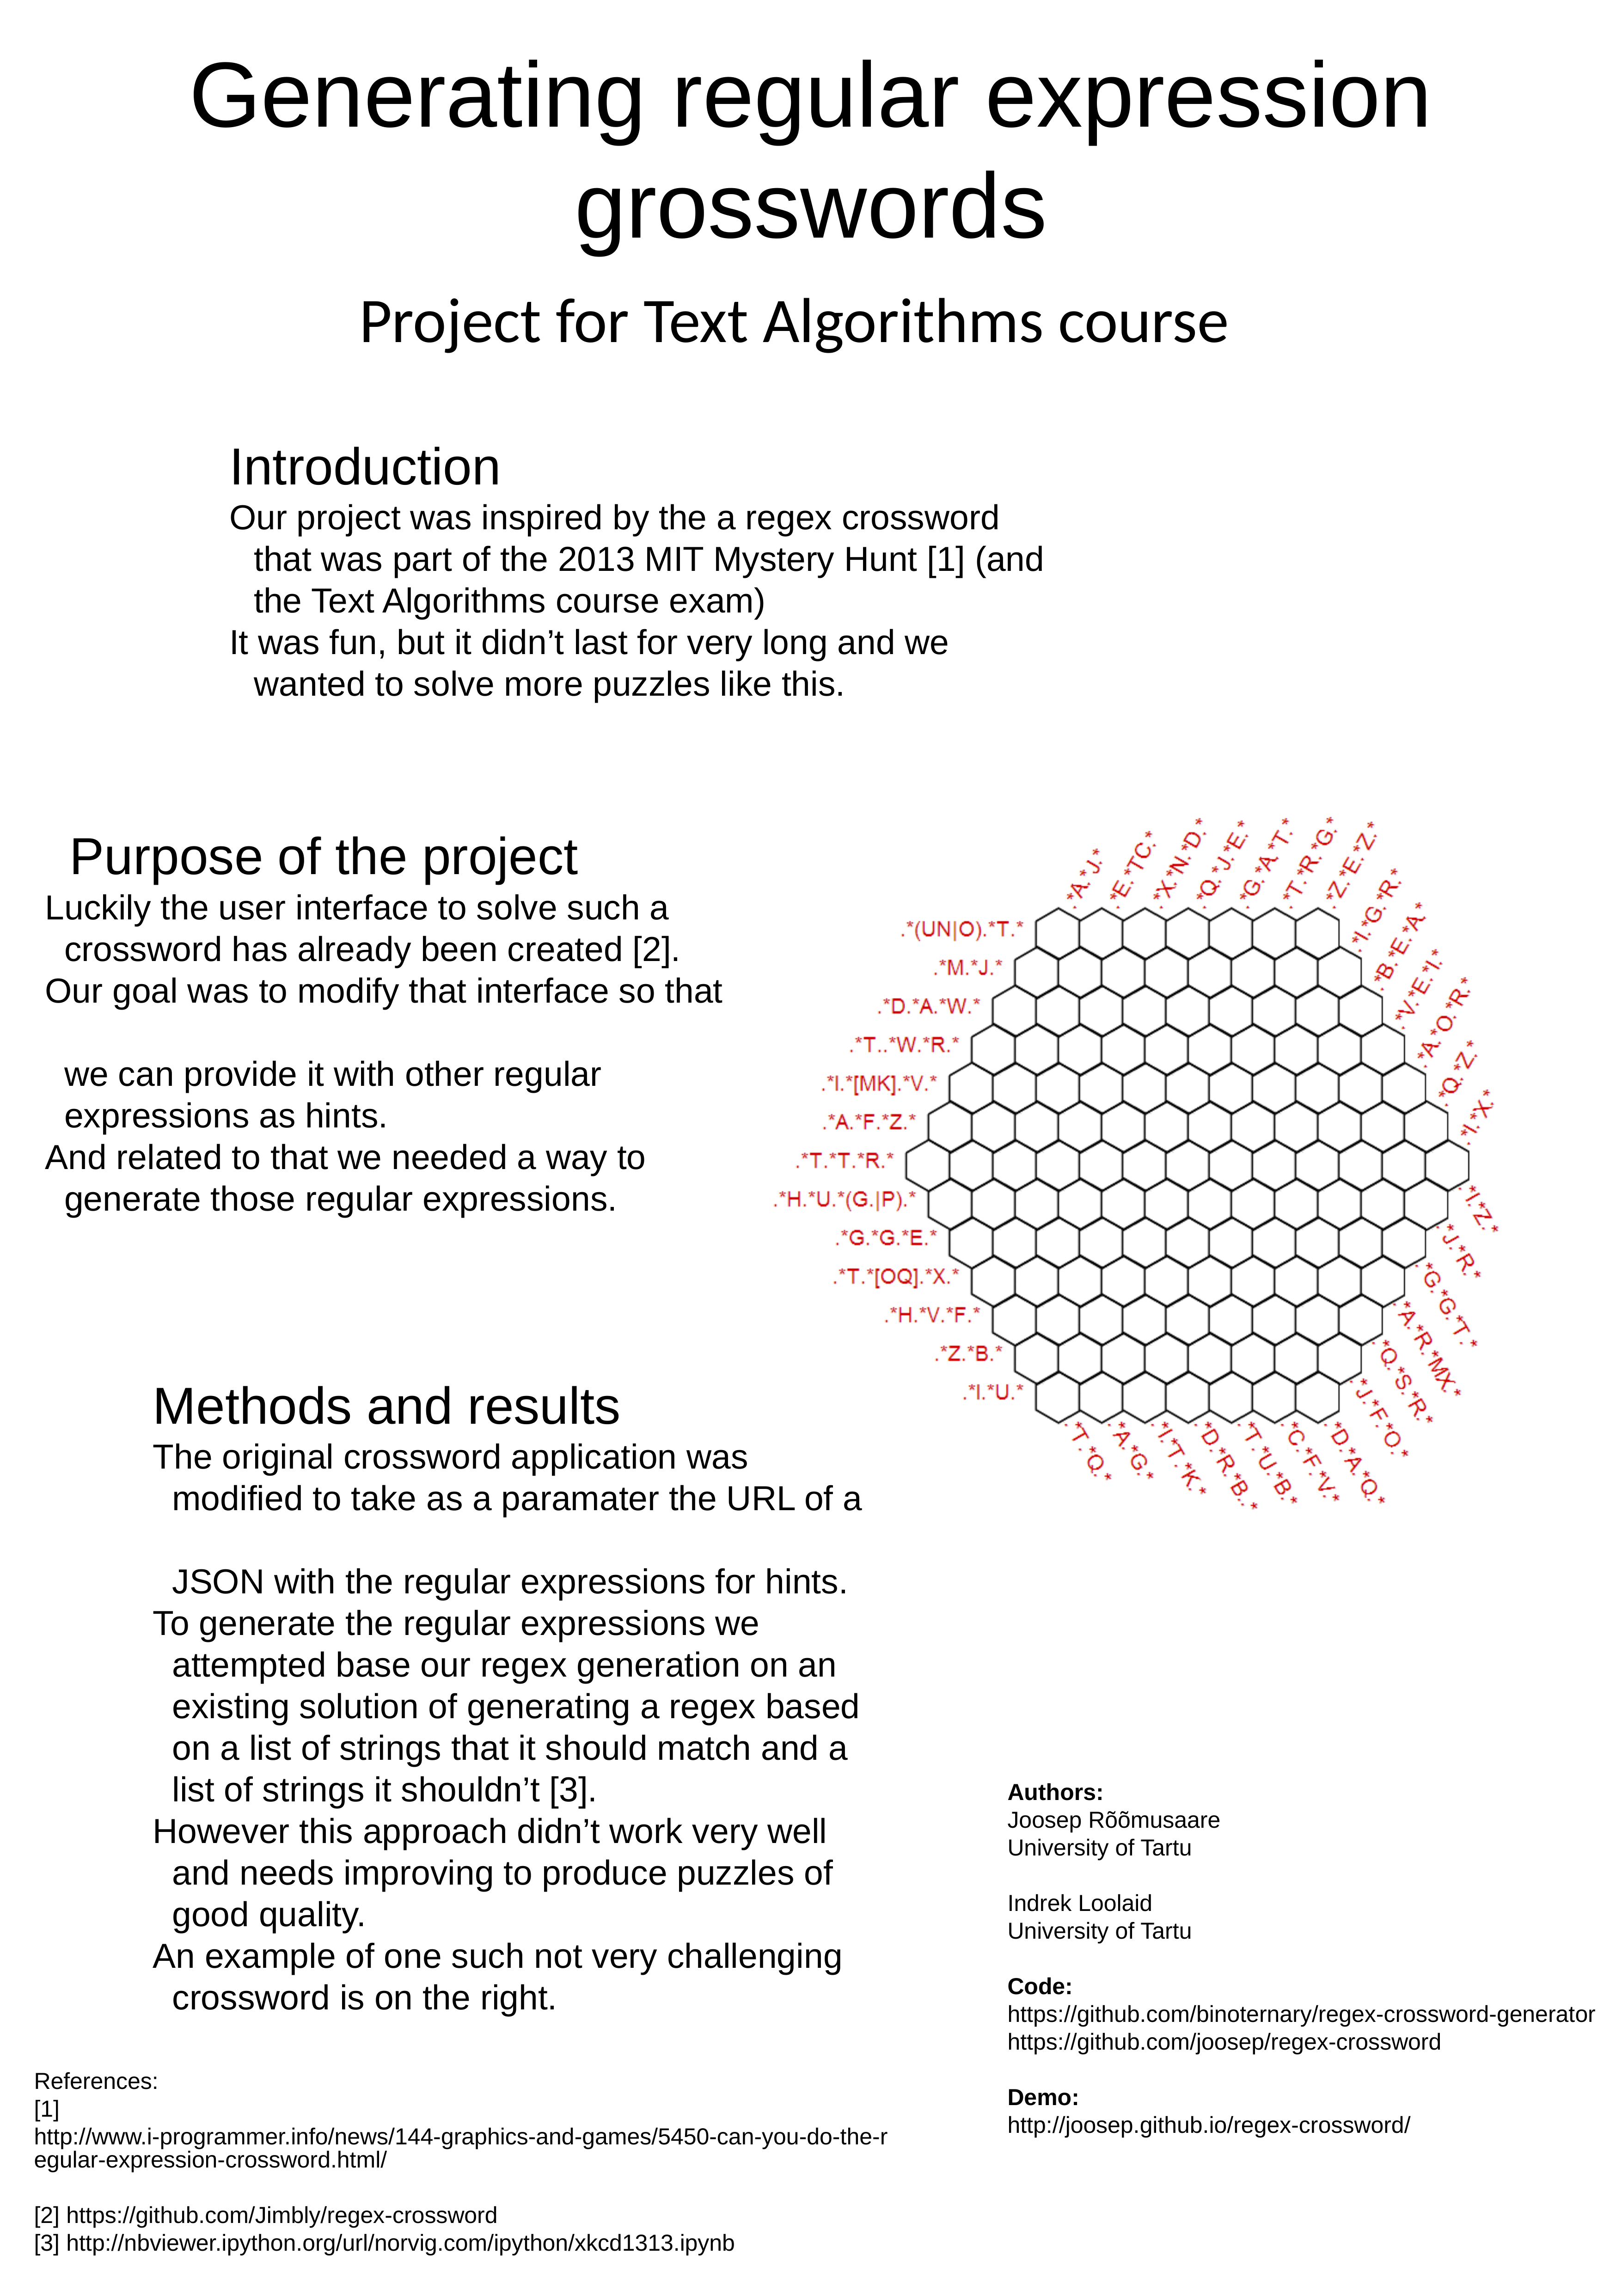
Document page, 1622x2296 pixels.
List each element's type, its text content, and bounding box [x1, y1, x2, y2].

text_box Project for Text Algorithms course [352, 275, 1281, 359]
picture [764, 804, 1550, 1520]
title References: [1] http://www.i-programmer.info/news/144-graphics-and-games/5450-can-you-do-the-regular-expression-crossword.html/ [2] https://github.com/Jimbly/regex-crossword [3] http://nbviewer.ipython.org/url/norvig.com/ipython/xkcd1313.ipynb [34, 2079, 894, 2247]
list Introduction Our project was inspired by the a regex crossword that was part of the 2013 MIT Mystery Hunt [1] (and the Text Algorithms course exam) It was fun, but it didn’t last for very long and we wanted to solve more puzzles like this. [188, 432, 1064, 856]
list Purpose of the project Luckily the user interface to solve such a crossword has already been created [2]. Our goal was to modify that interface so that we can provide it with other regular expressions as hints. And related to that we needed a way to generate those regular expressions. [29, 822, 764, 1246]
text_box Methods and results The original crossword application was modified to take as a paramater the URL of a JSON with the regular expressions for hints. To generate the regular expressions we attempted base our regex generation on an existing solution of generating a regex based on a list of strings that it should match and a list of strings it shouldn’t [3]. However this approach didn’t work very well and needs improving to produce puzzles of good quality. An example of one such not very challenging crossword is on the right. [145, 1371, 880, 1977]
title Authors: Joosep Rõõmusaare University of Tartu Indrek Loolaid University of Tartu Code: https://github.com/binoternary/regex-crossword-generator https://github.com/joosep/regex-crossword Demo: http://joosep.github.io/regex-crossword/ [1007, 1775, 1622, 2167]
title Generating regular expression grosswords [27, 33, 1595, 257]
